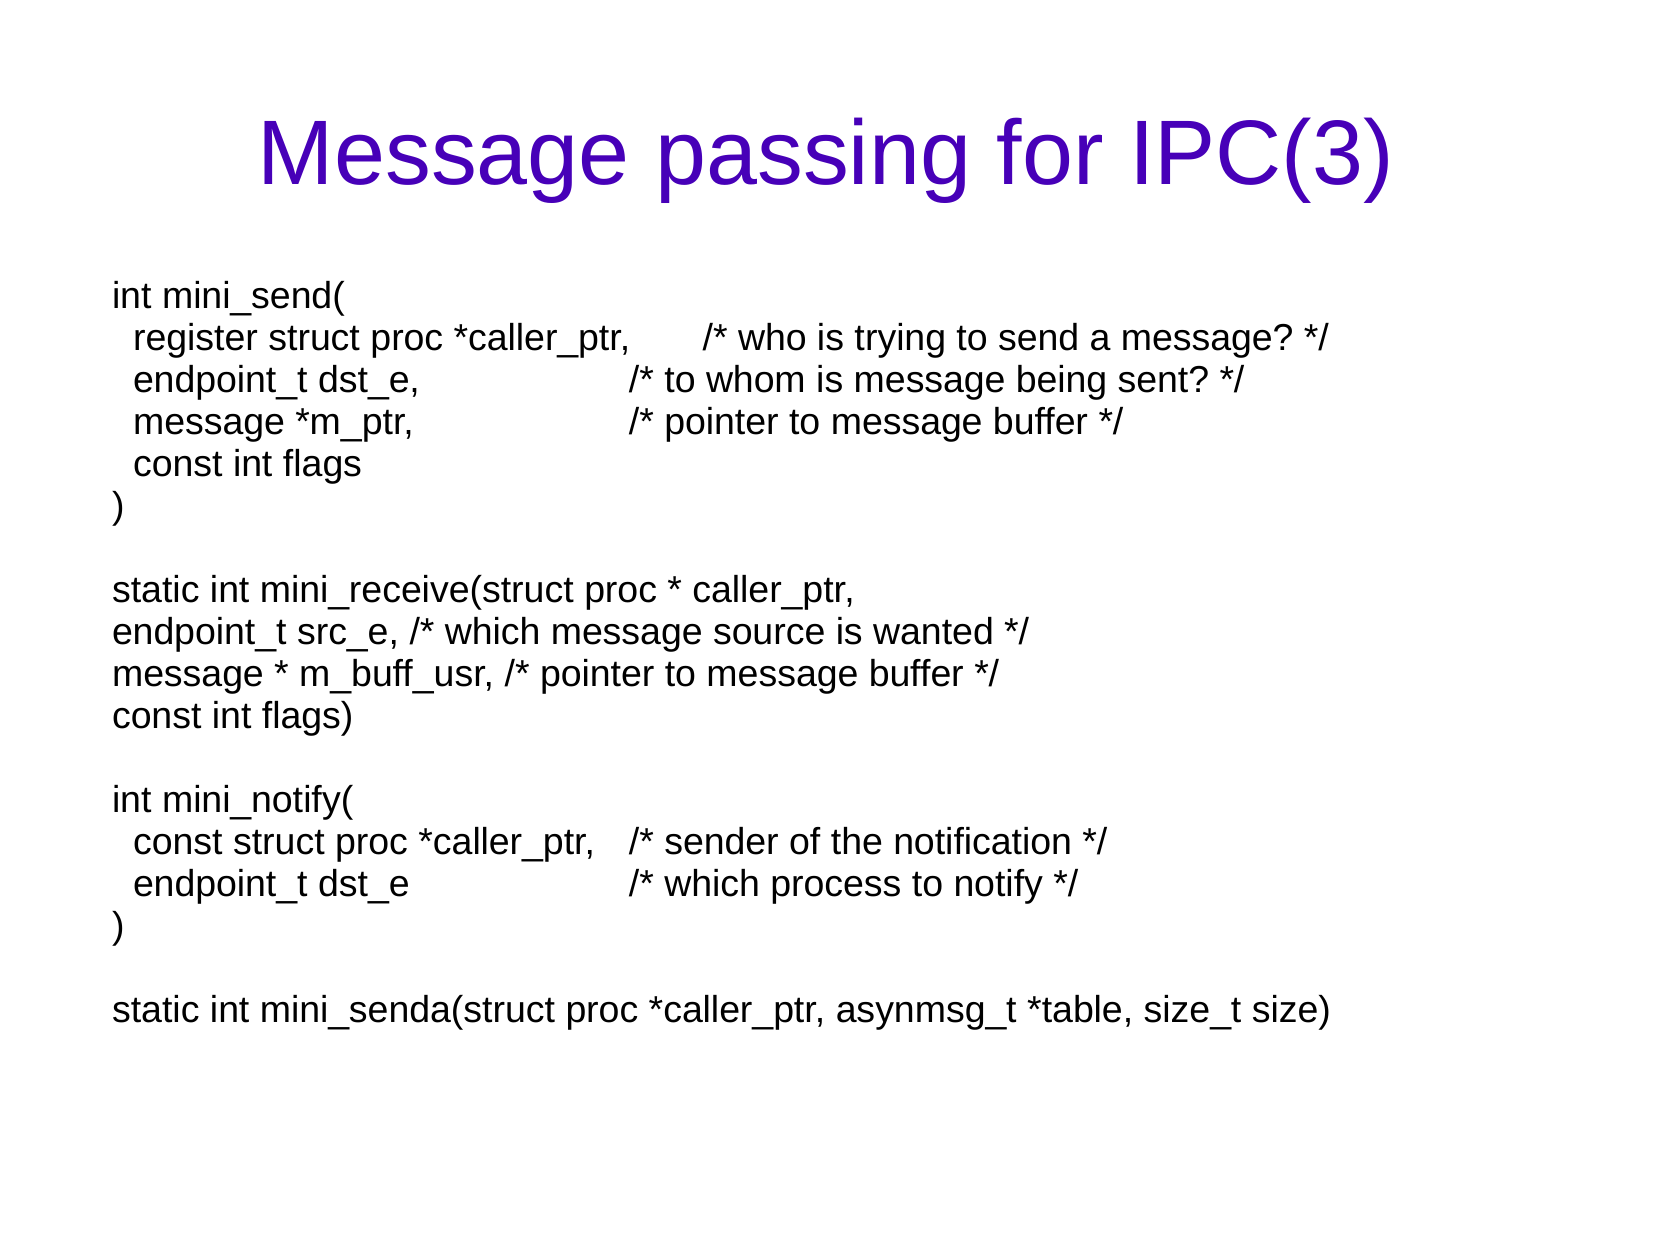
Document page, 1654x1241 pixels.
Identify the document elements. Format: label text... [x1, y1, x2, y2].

title Message passing for IPC(3) [82, 49, 1571, 257]
text_box int mini_send( register struct proc *caller_ptr, /* who is trying to send a message? */ endpoint_t dst_e, /* to whom is message being sent? */ message *m_ptr, /* pointer to message buffer */ const int flags ) static int mini_receive(struct proc * caller_ptr, endpoint_t src_e, /* which message source is wanted */ message * m_buff_usr, /* pointer to message buffer */ const int flags) int mini_notify( const struct proc *caller_ptr, /* sender of the notification */ endpoint_t dst_e /* which process to notify */ ) static int mini_senda(struct proc *caller_ptr, asynmsg_t *table, size_t size) [97, 266, 1595, 1241]
